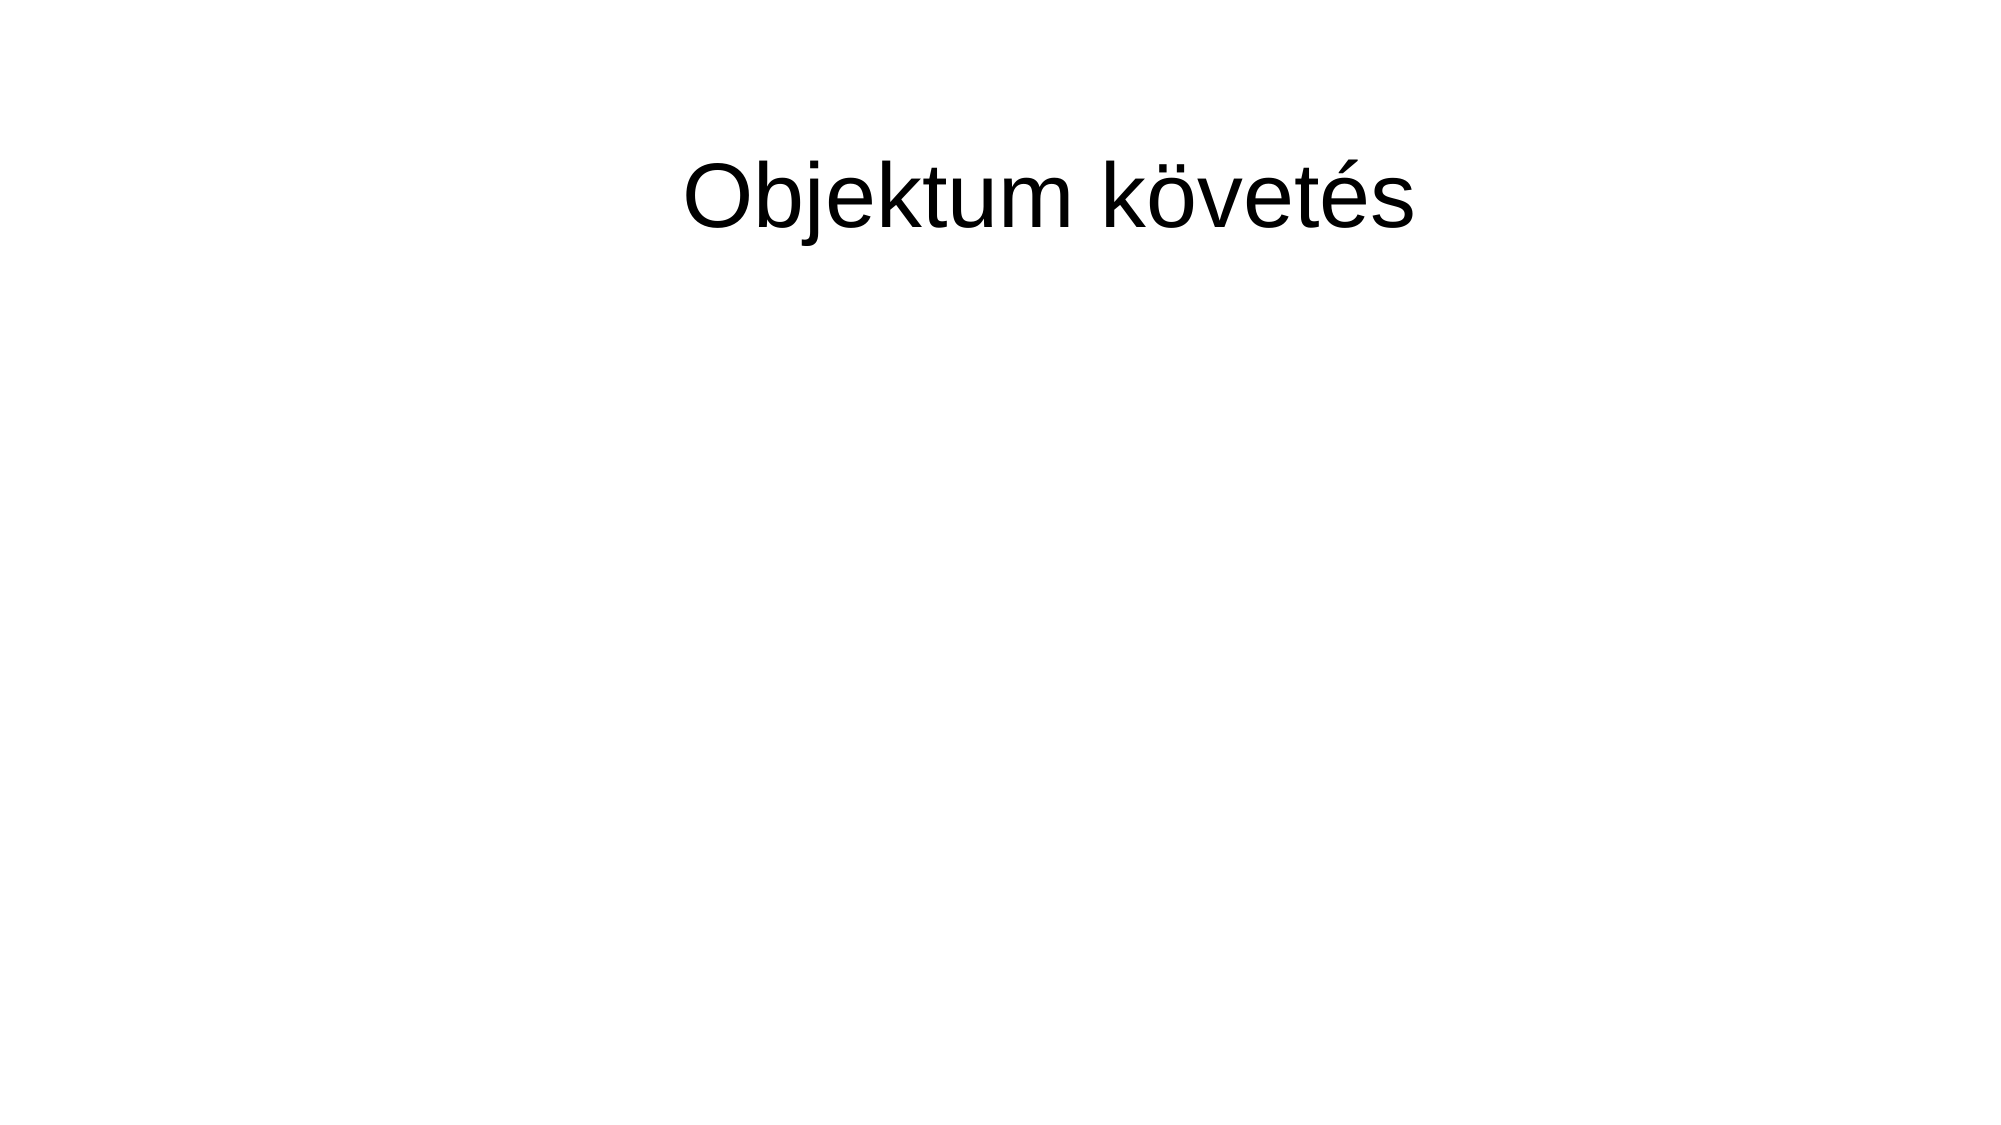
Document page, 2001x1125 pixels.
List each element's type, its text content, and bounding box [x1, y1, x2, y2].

title Objektum követés [300, 0, 1801, 392]
